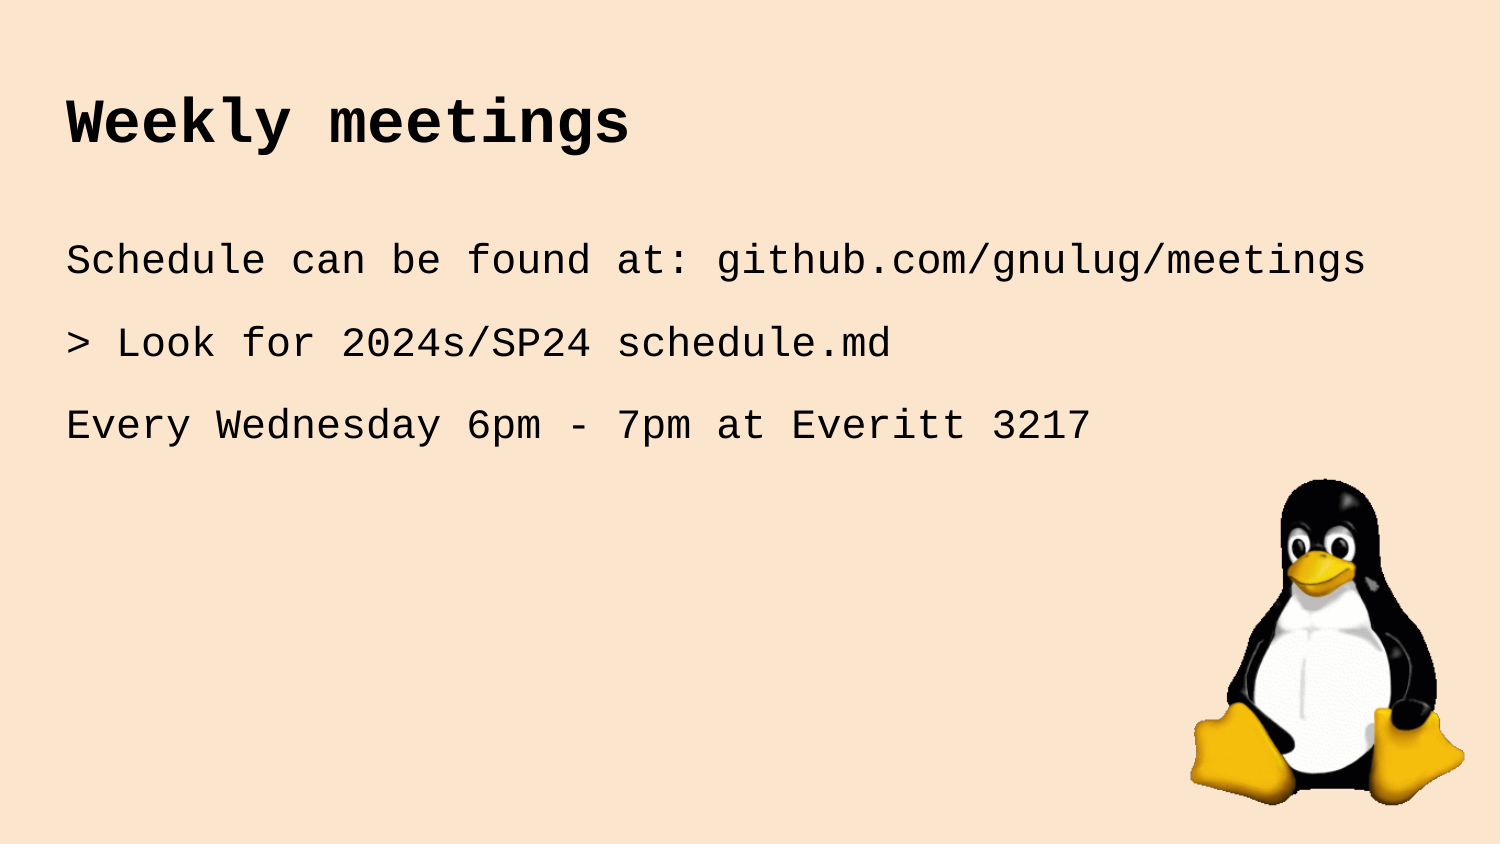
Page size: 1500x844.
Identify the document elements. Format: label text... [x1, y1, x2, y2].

title Weekly meetings [51, 64, 1449, 176]
list Schedule can be found at: github.com/gnulug/meetings > Look for 2024s/SP24 schedule.md Every Wednesday 6pm - 7pm at Everitt 3217 [51, 209, 1449, 770]
picture [1182, 470, 1473, 814]
